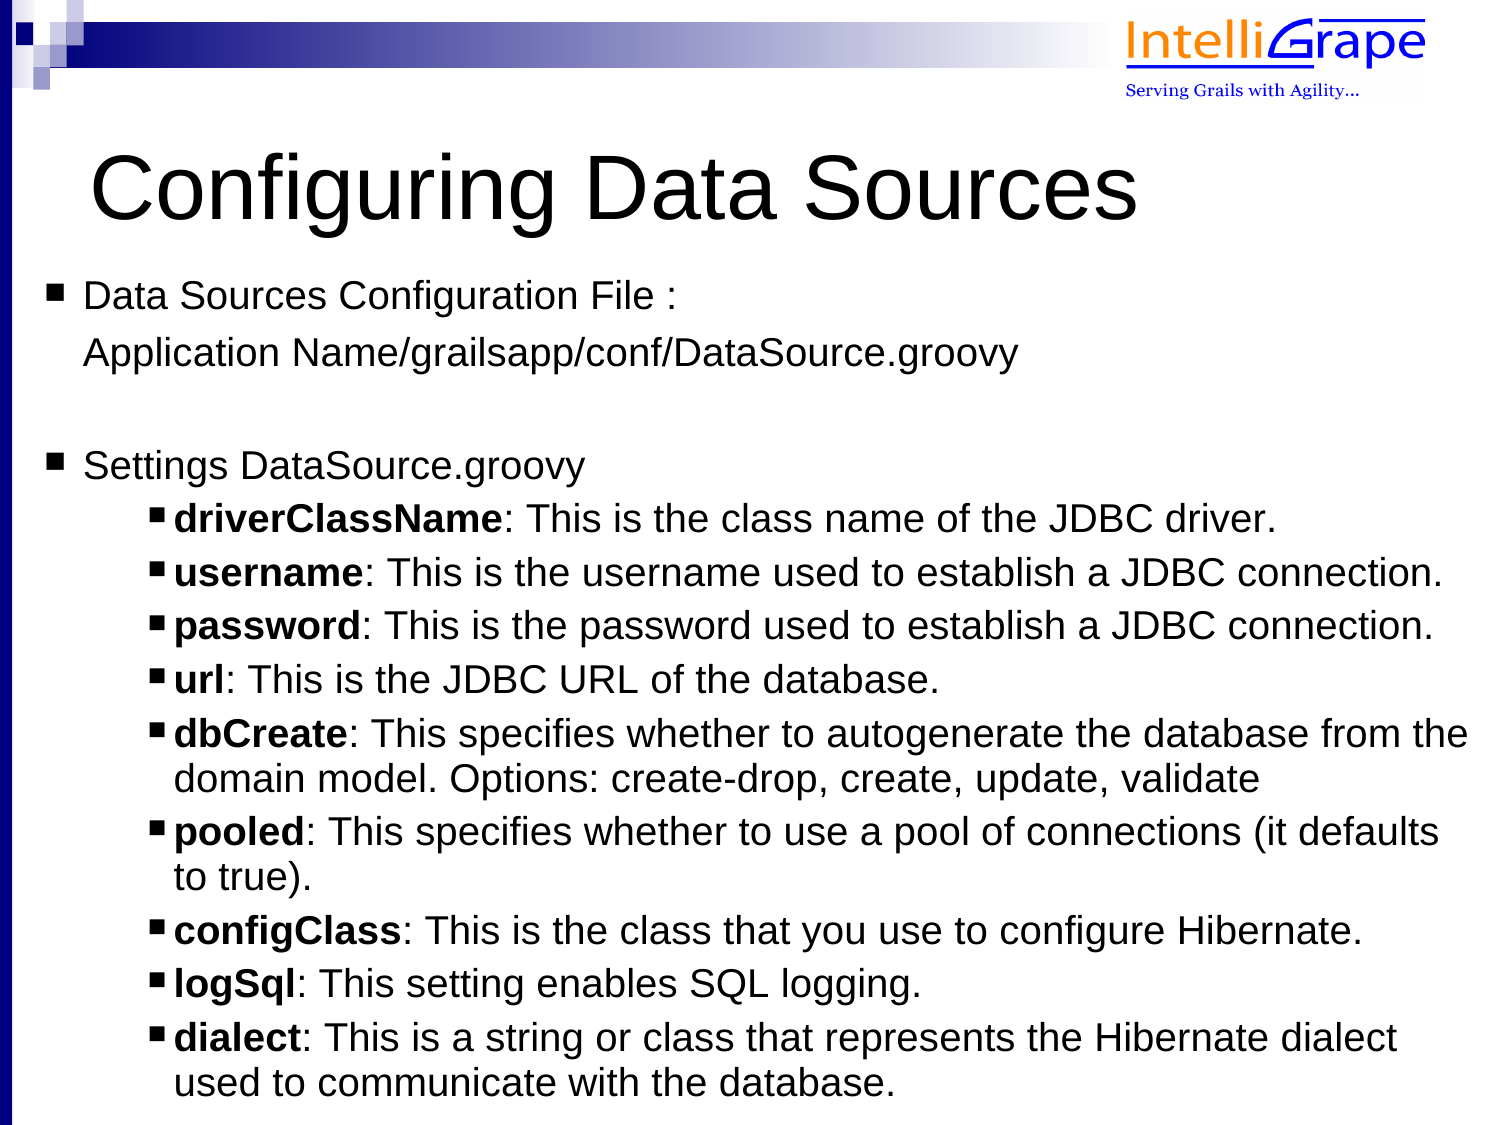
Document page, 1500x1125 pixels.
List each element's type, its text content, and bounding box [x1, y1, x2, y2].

picture [1125, 12, 1425, 74]
title Configuring Data Sources [75, 74, 1426, 265]
list Data Sources Configuration File : Application Name/grailsapp/conf/DataSource.groovy Settings DataSource.groovy driverClassName: This is the class name of the JDBC driver. username: This is the username used to establish a JDBC connection. password: This is the password used to establish a JDBC connection. url: This is the JDBC URL of the database. dbCreate: This specifies whether to autogenerate the database from the domain model. Options: create-drop, create, update, validate pooled: This specifies whether to use a pool of connections (it defaults to true). configClass: This is the class that you use to configure Hibernate. logSql: This setting enables SQL logging. dialect: This is a string or class that represents the Hibernate dialect used to communicate with the database. [29, 265, 1500, 1123]
